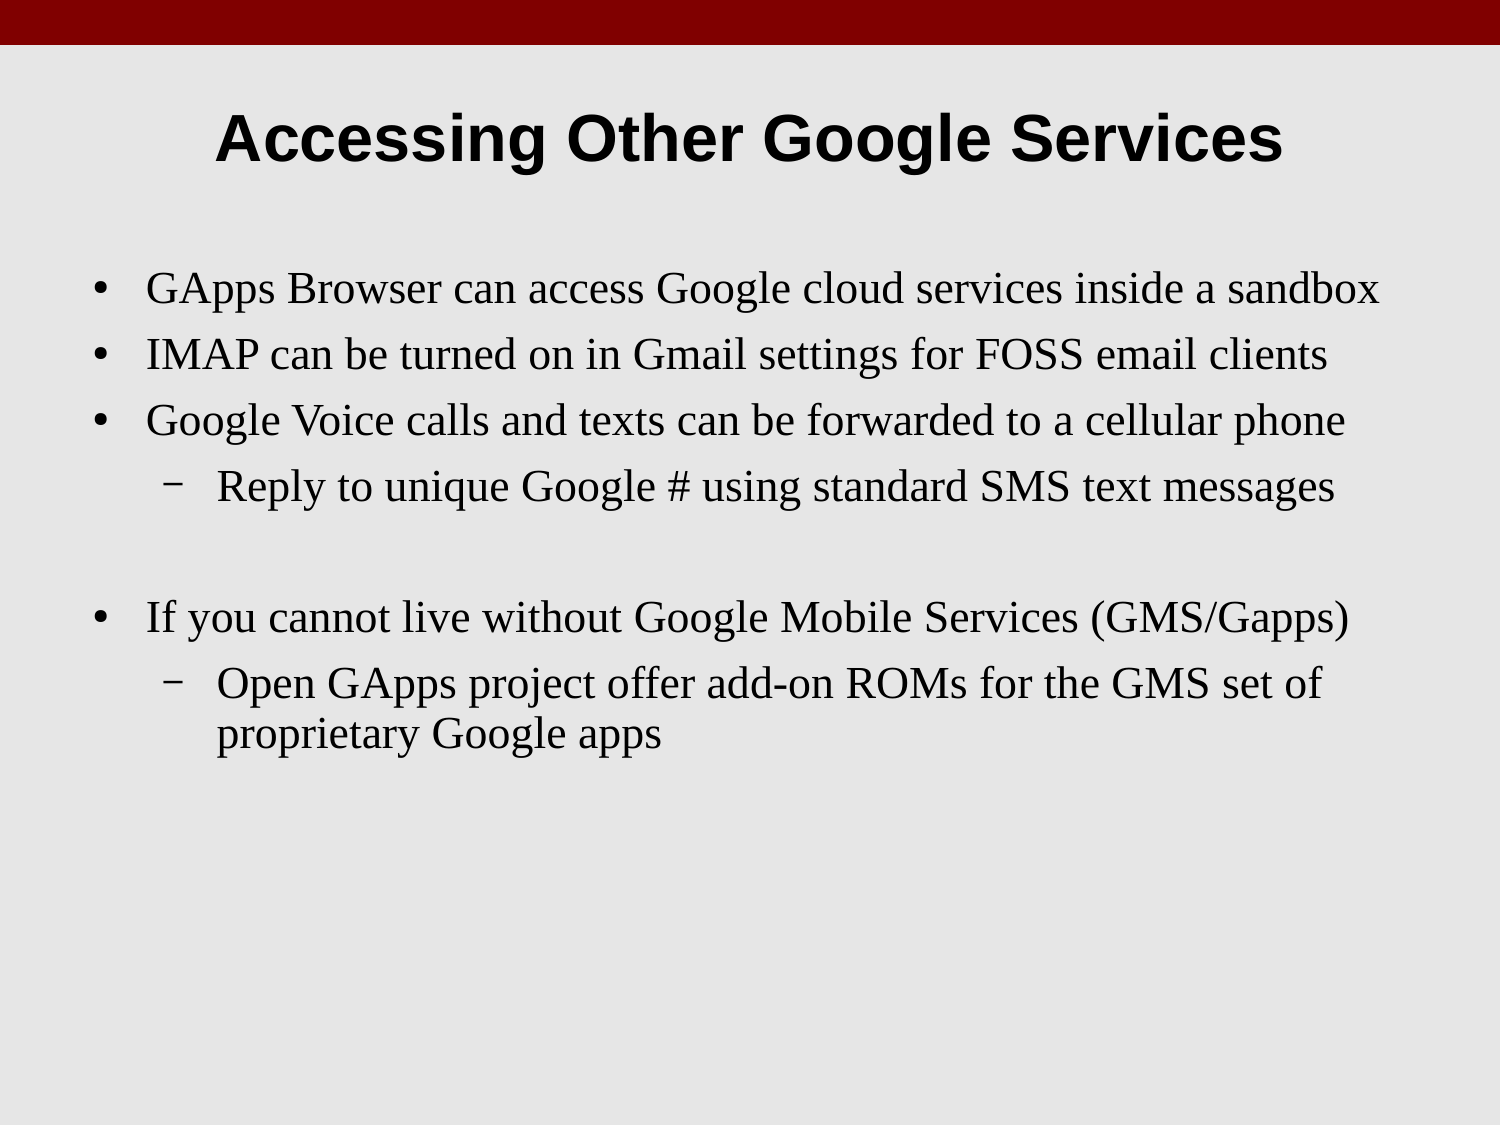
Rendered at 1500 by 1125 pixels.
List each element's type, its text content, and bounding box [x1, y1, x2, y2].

title Accessing Other Google Services [75, 44, 1425, 233]
list GApps Browser can access Google cloud services inside a sandbox IMAP can be turned on in Gmail settings for FOSS email clients Google Voice calls and texts can be forwarded to a cellular phone Reply to unique Google # using standard SMS text messages If you cannot live without Google Mobile Services (GMS/Gapps) Open GApps project offer add-on ROMs for the GMS set of proprietary Google apps [75, 263, 1425, 1088]
